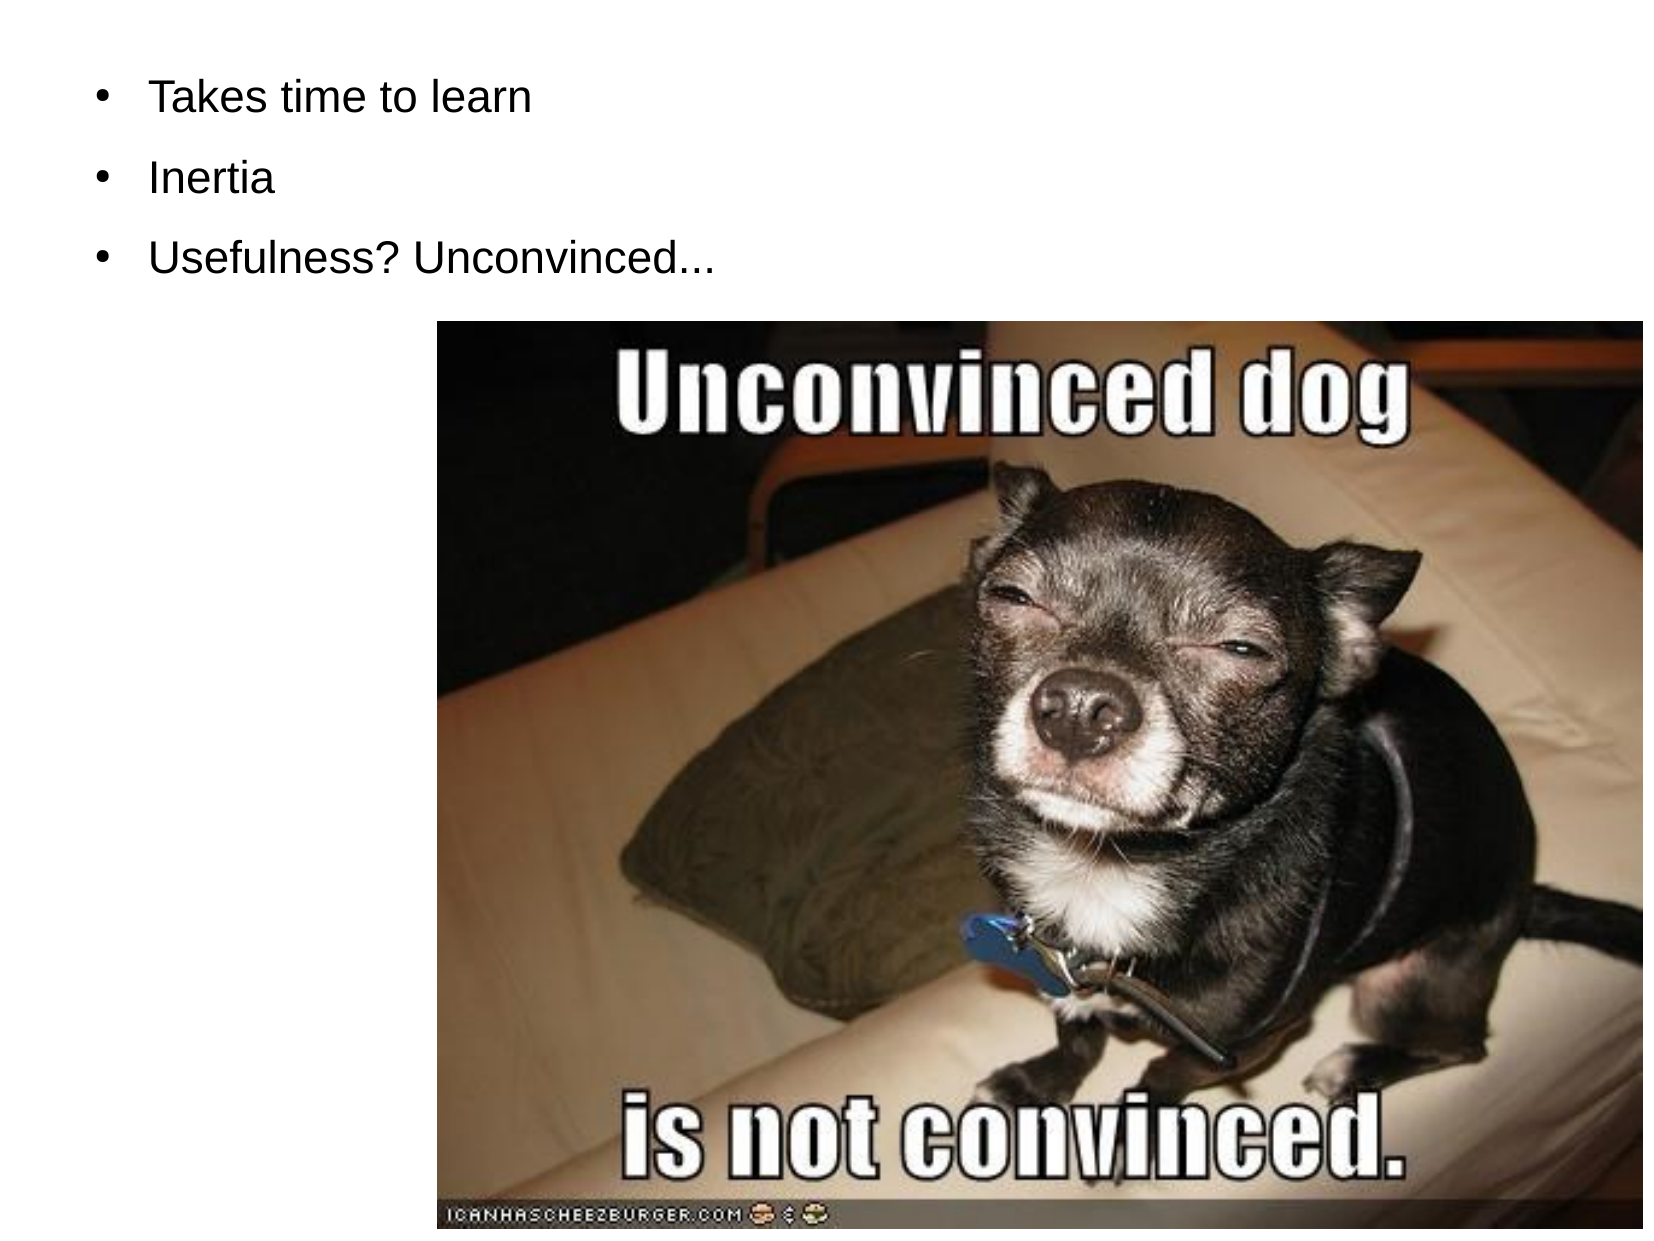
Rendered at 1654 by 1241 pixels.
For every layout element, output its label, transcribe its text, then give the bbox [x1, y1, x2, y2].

list Takes time to learn Inertia Usefulness? Unconvinced... [76, 70, 1418, 365]
picture [437, 321, 1643, 1229]
